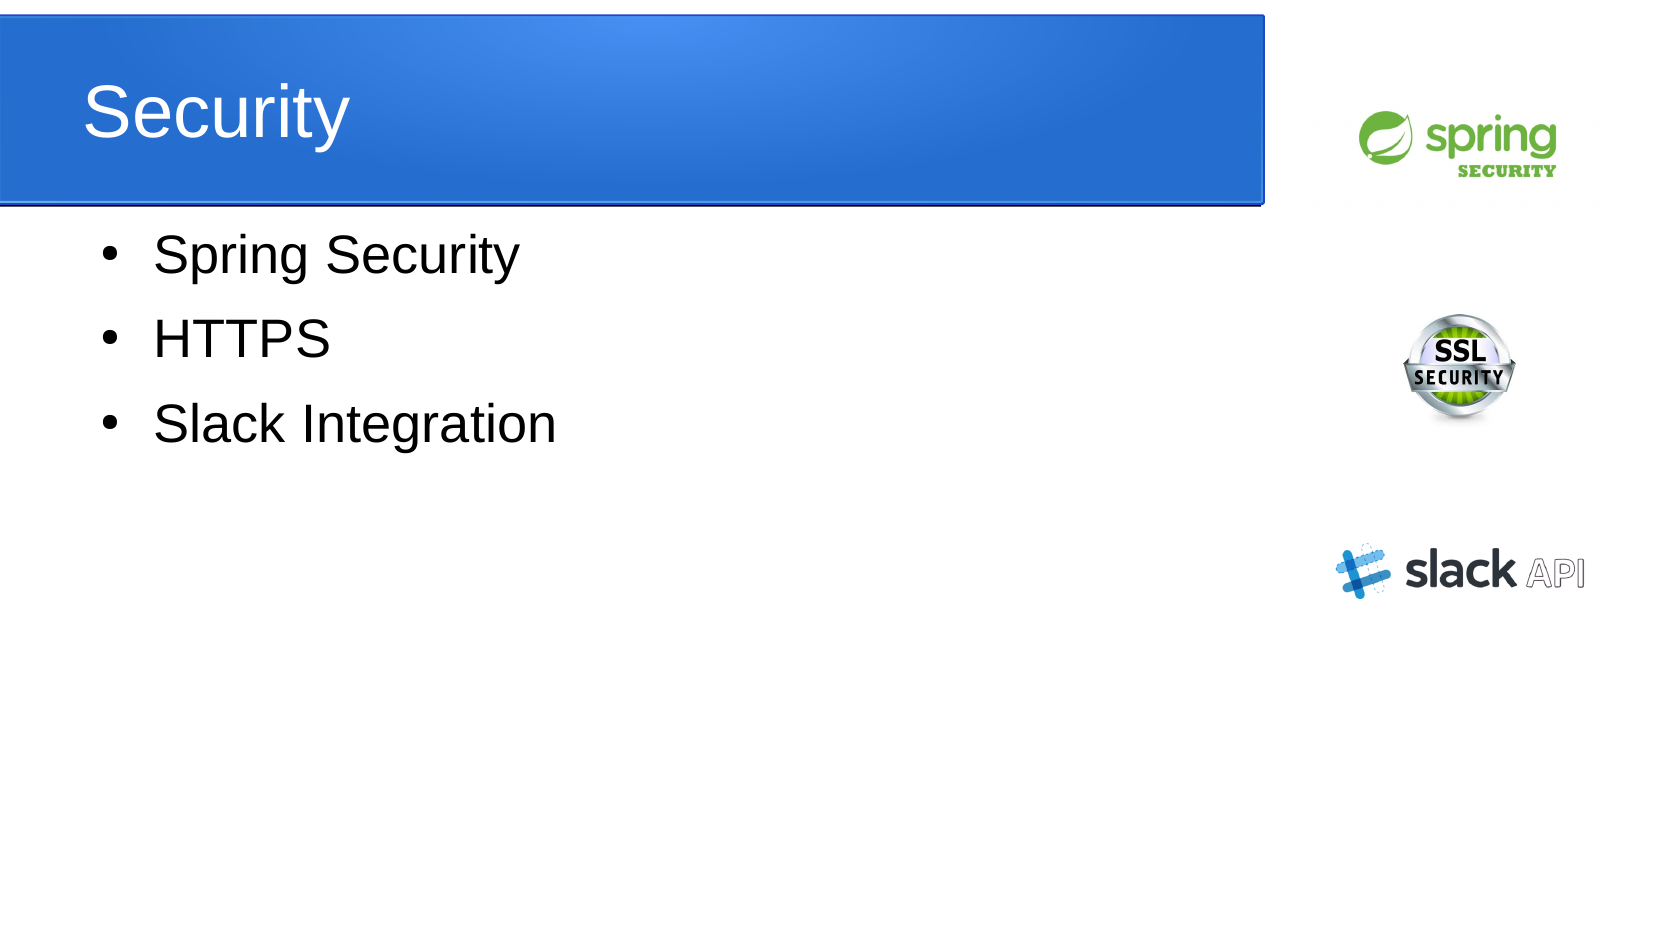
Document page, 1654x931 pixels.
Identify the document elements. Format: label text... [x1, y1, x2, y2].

picture [1403, 314, 1516, 428]
list Spring Security HTTPS Slack Integration [82, 224, 1571, 764]
title Security [82, 35, 1235, 189]
picture [1305, 44, 1621, 223]
picture [1335, 539, 1591, 599]
